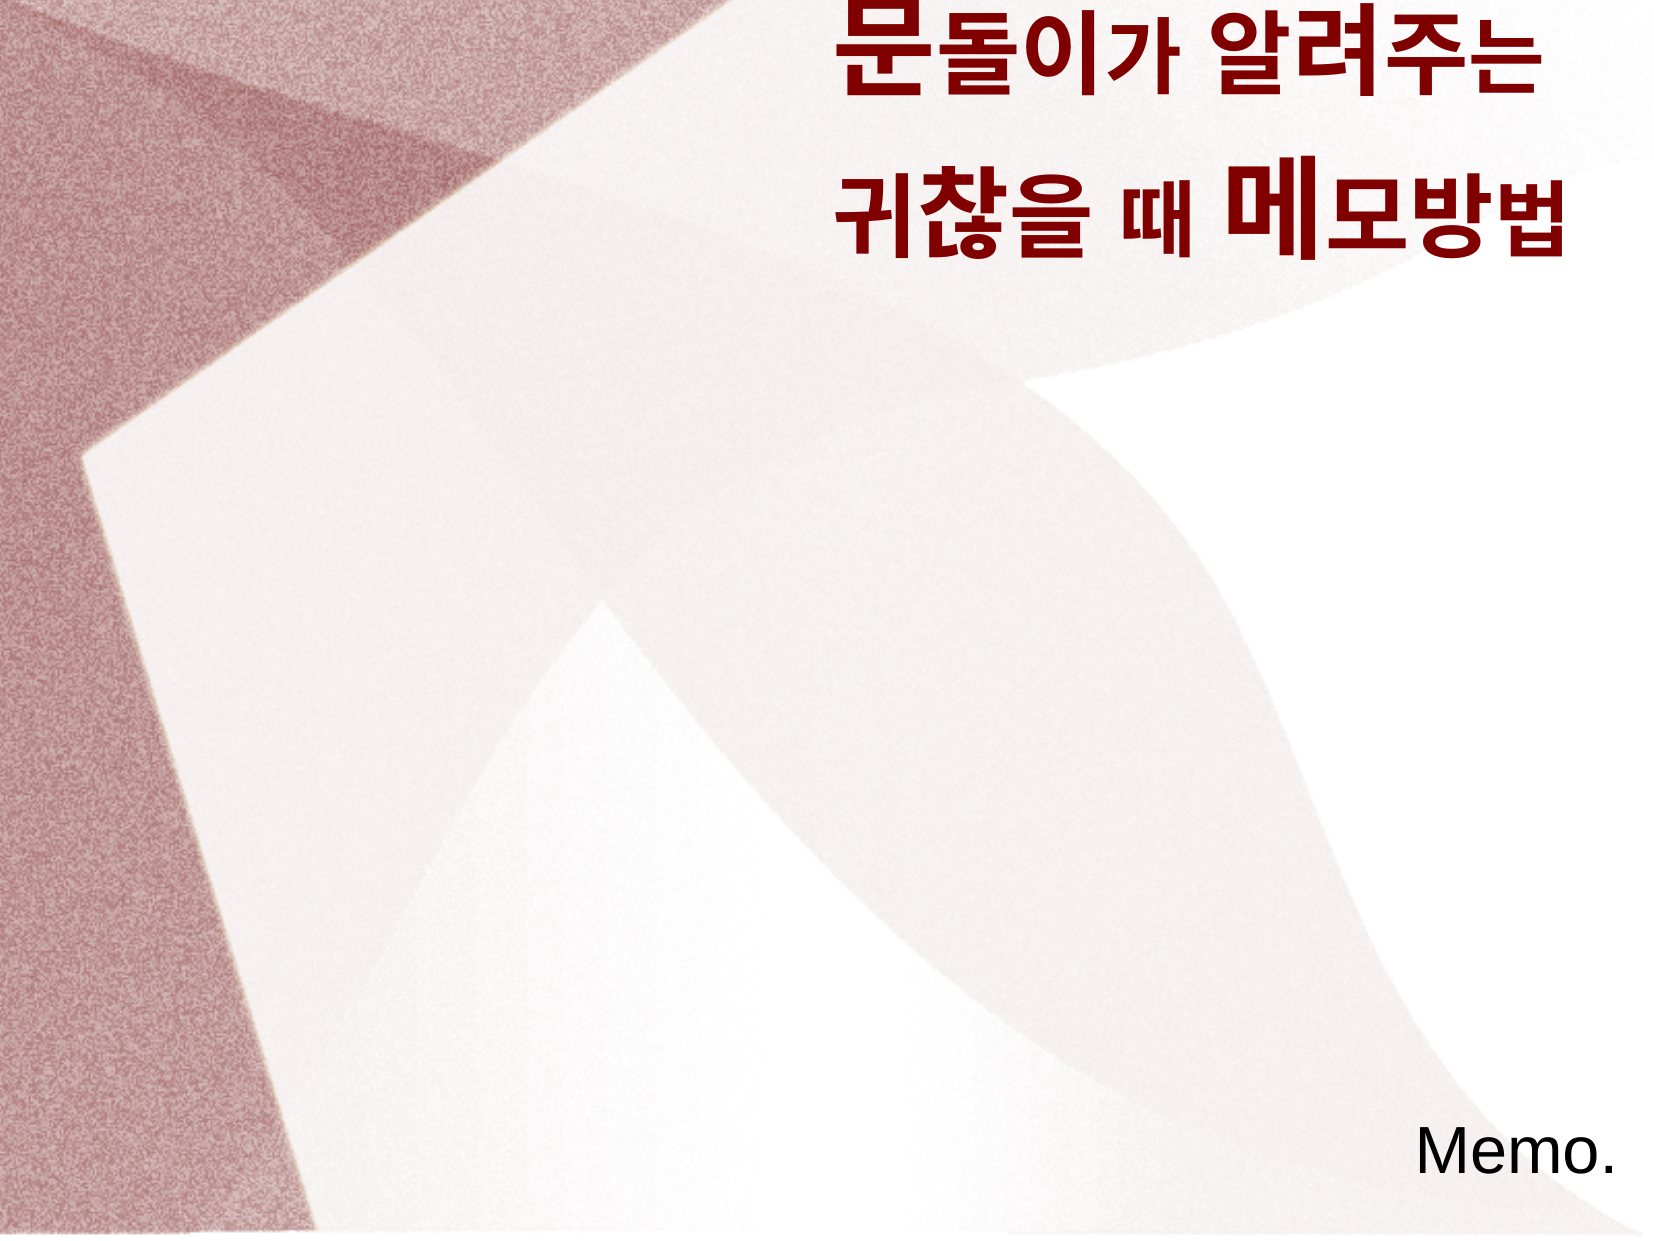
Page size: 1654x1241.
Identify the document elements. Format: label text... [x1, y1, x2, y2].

subtitle Memo. [342, 1037, 1619, 1241]
picture [0, 0, 1654, 1241]
title 문돌이가 알려주는 귀찮을 때 메모방법 [82, 25, 1571, 335]
picture [863, 9, 904, 24]
